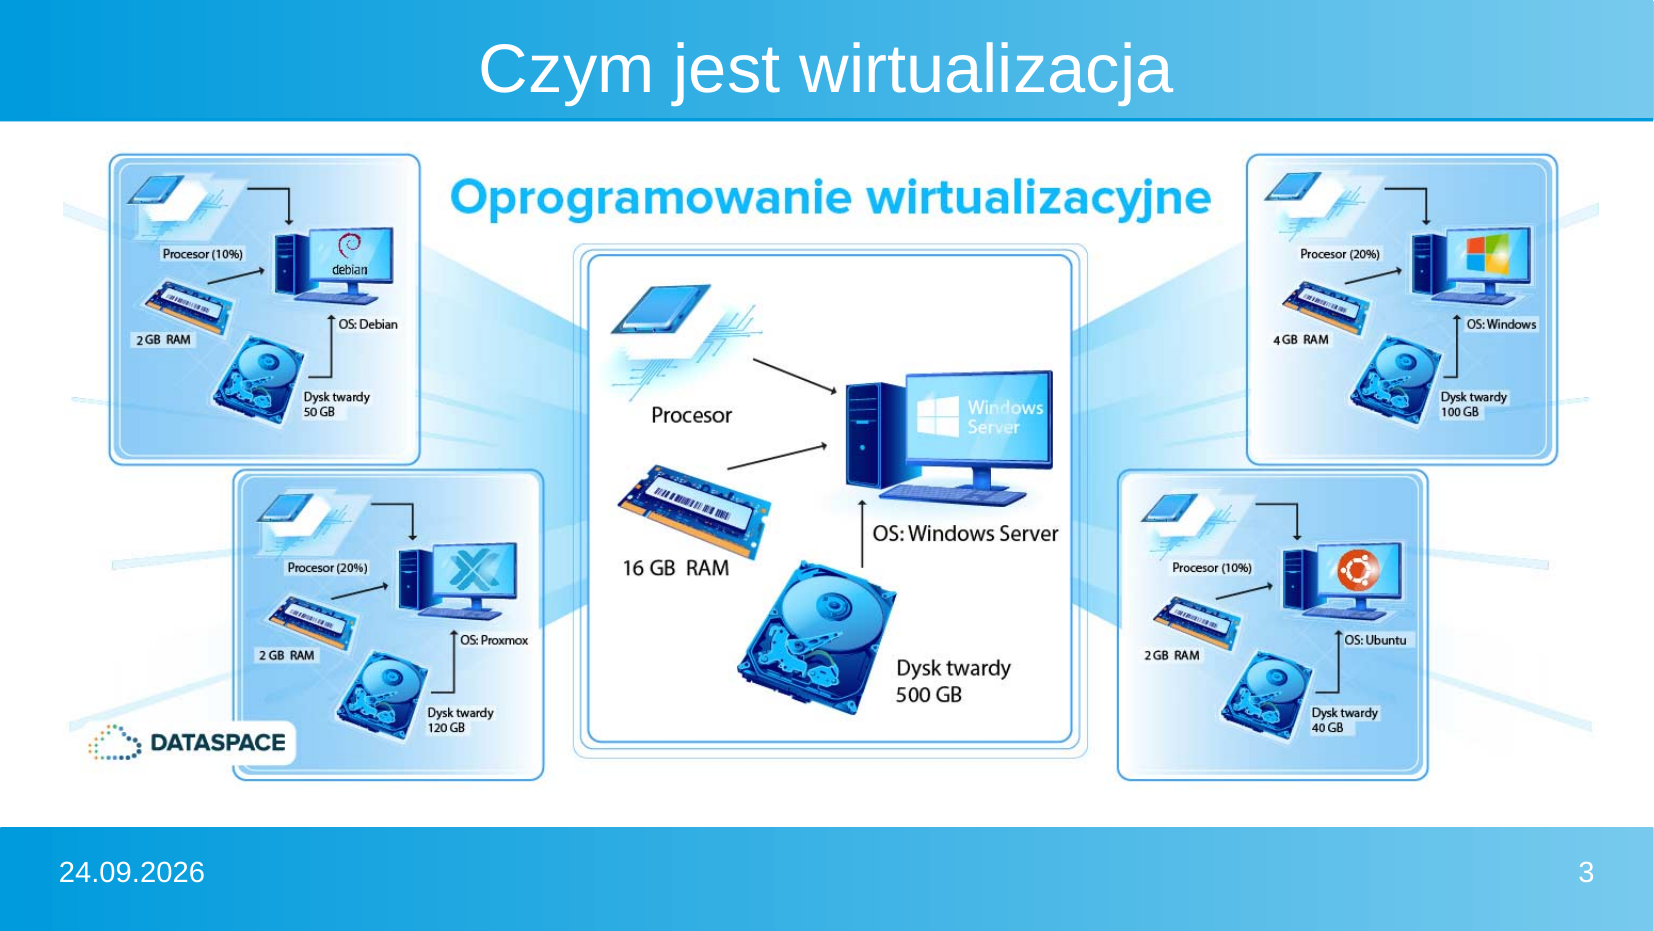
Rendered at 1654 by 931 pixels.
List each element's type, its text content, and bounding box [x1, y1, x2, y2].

title Czym jest wirtualizacja [59, 29, 1595, 108]
picture [63, 141, 1599, 794]
